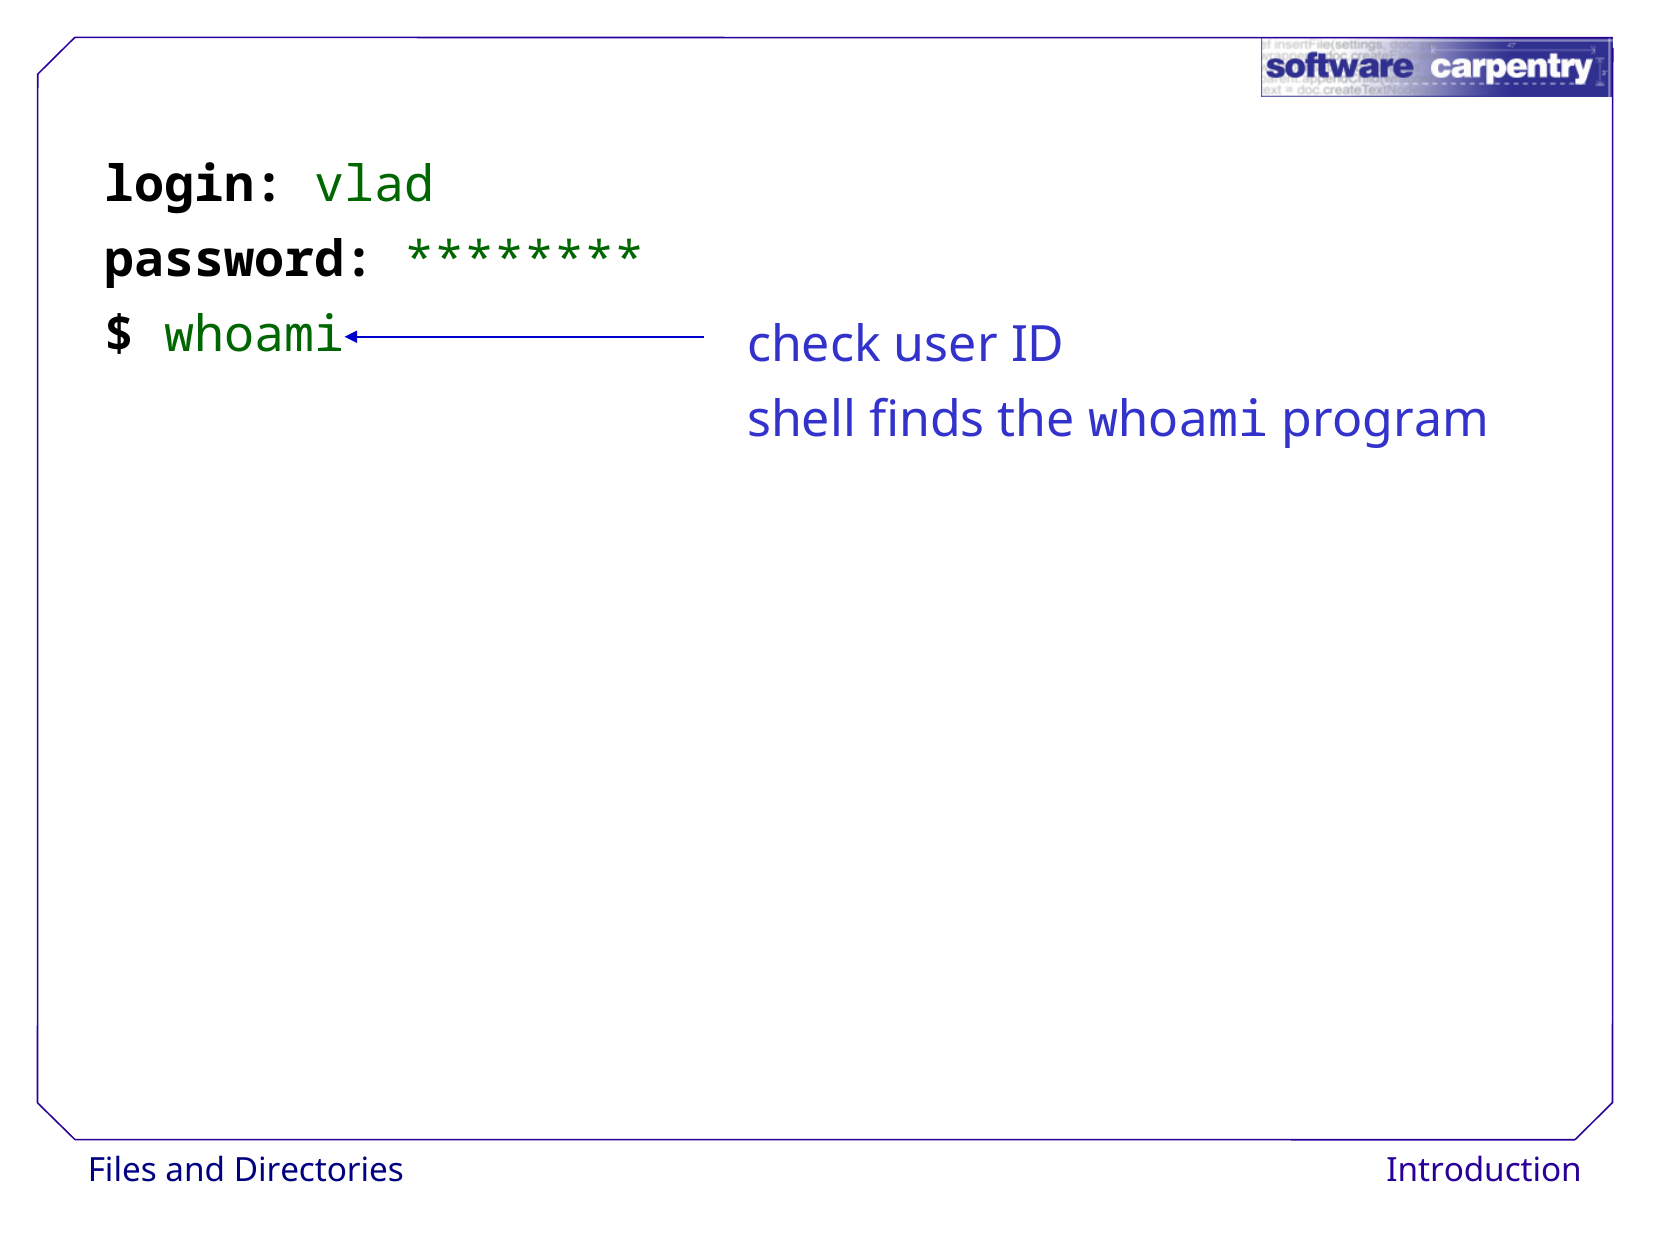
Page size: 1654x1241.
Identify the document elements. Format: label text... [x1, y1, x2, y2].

text_box login: vlad password: ******** $ whoami [89, 128, 1512, 1037]
picture [1261, 39, 1613, 97]
text_box check user ID shell finds the whoami program [732, 289, 1498, 640]
